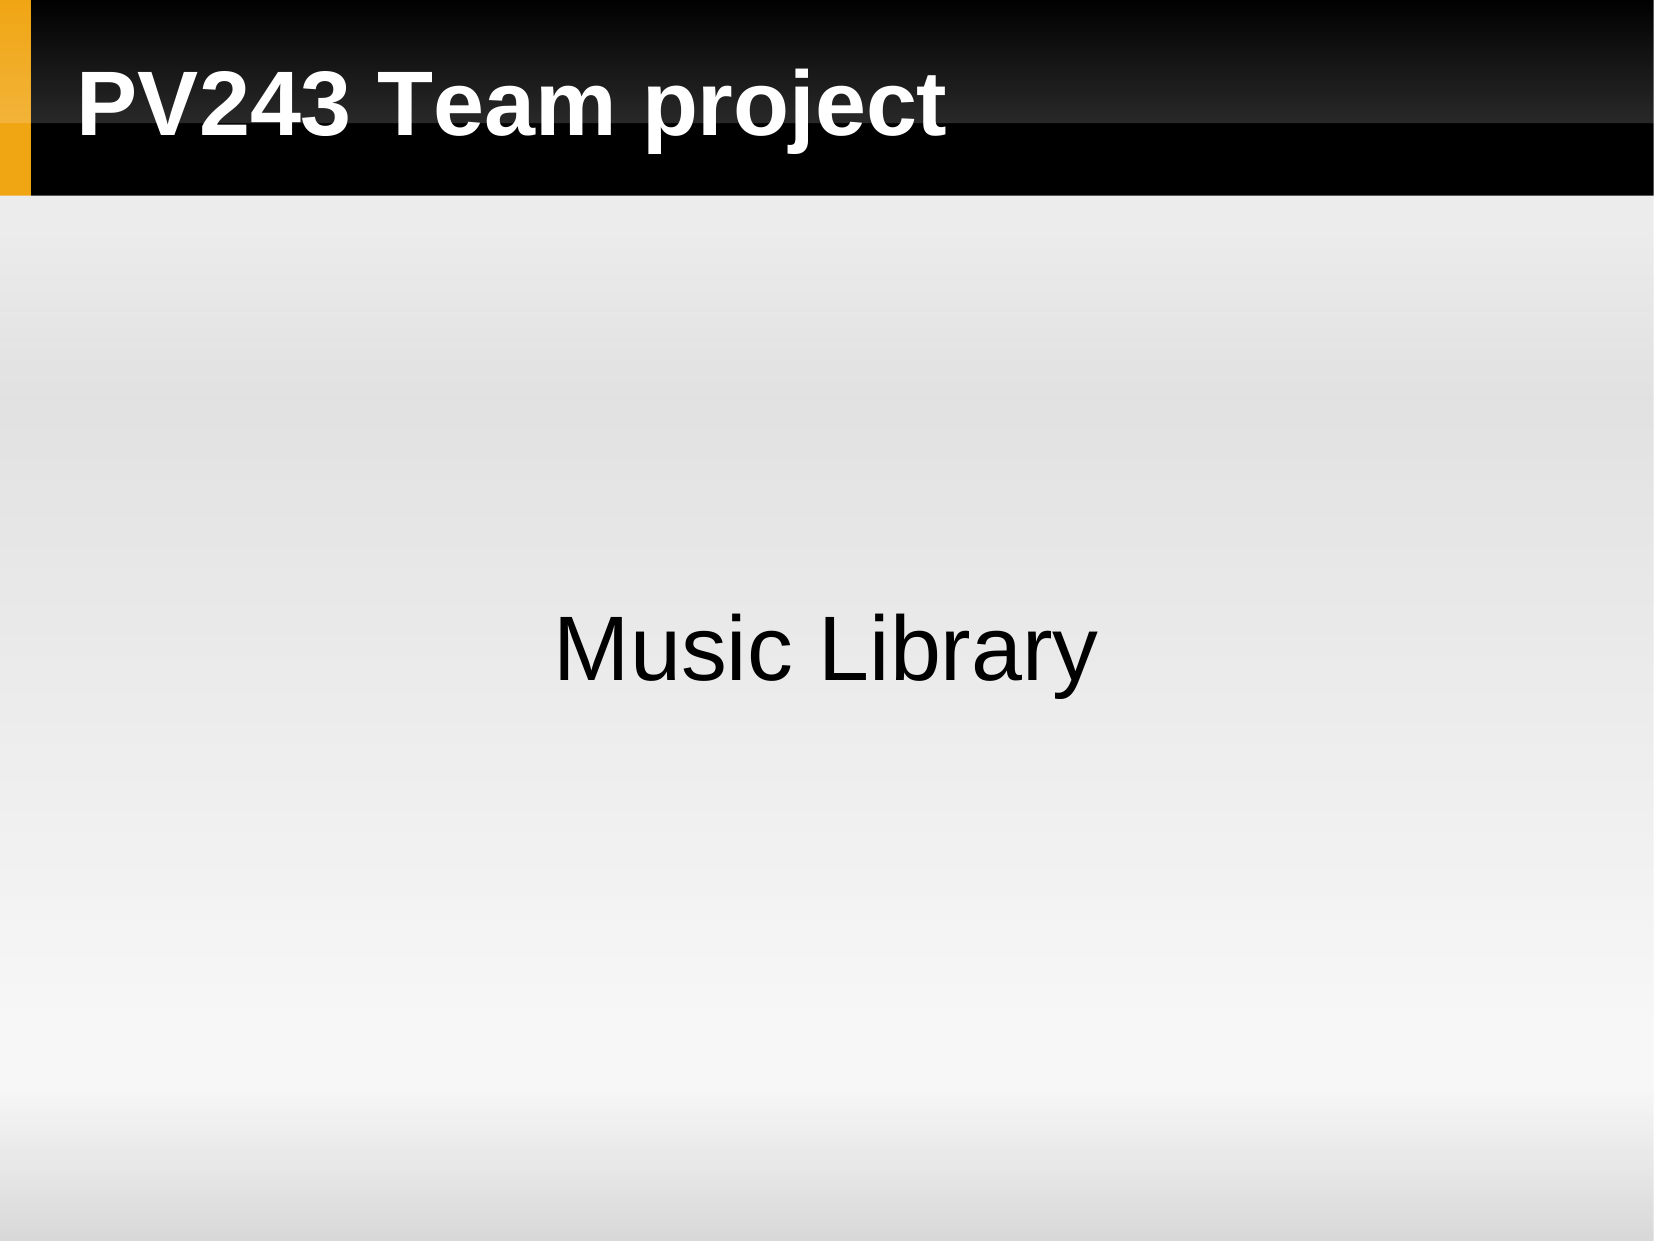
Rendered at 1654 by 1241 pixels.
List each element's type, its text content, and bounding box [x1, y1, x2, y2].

title PV243 Team project [76, 0, 1565, 208]
picture [0, 0, 1654, 1241]
subtitle Music Library [82, 290, 1571, 1109]
